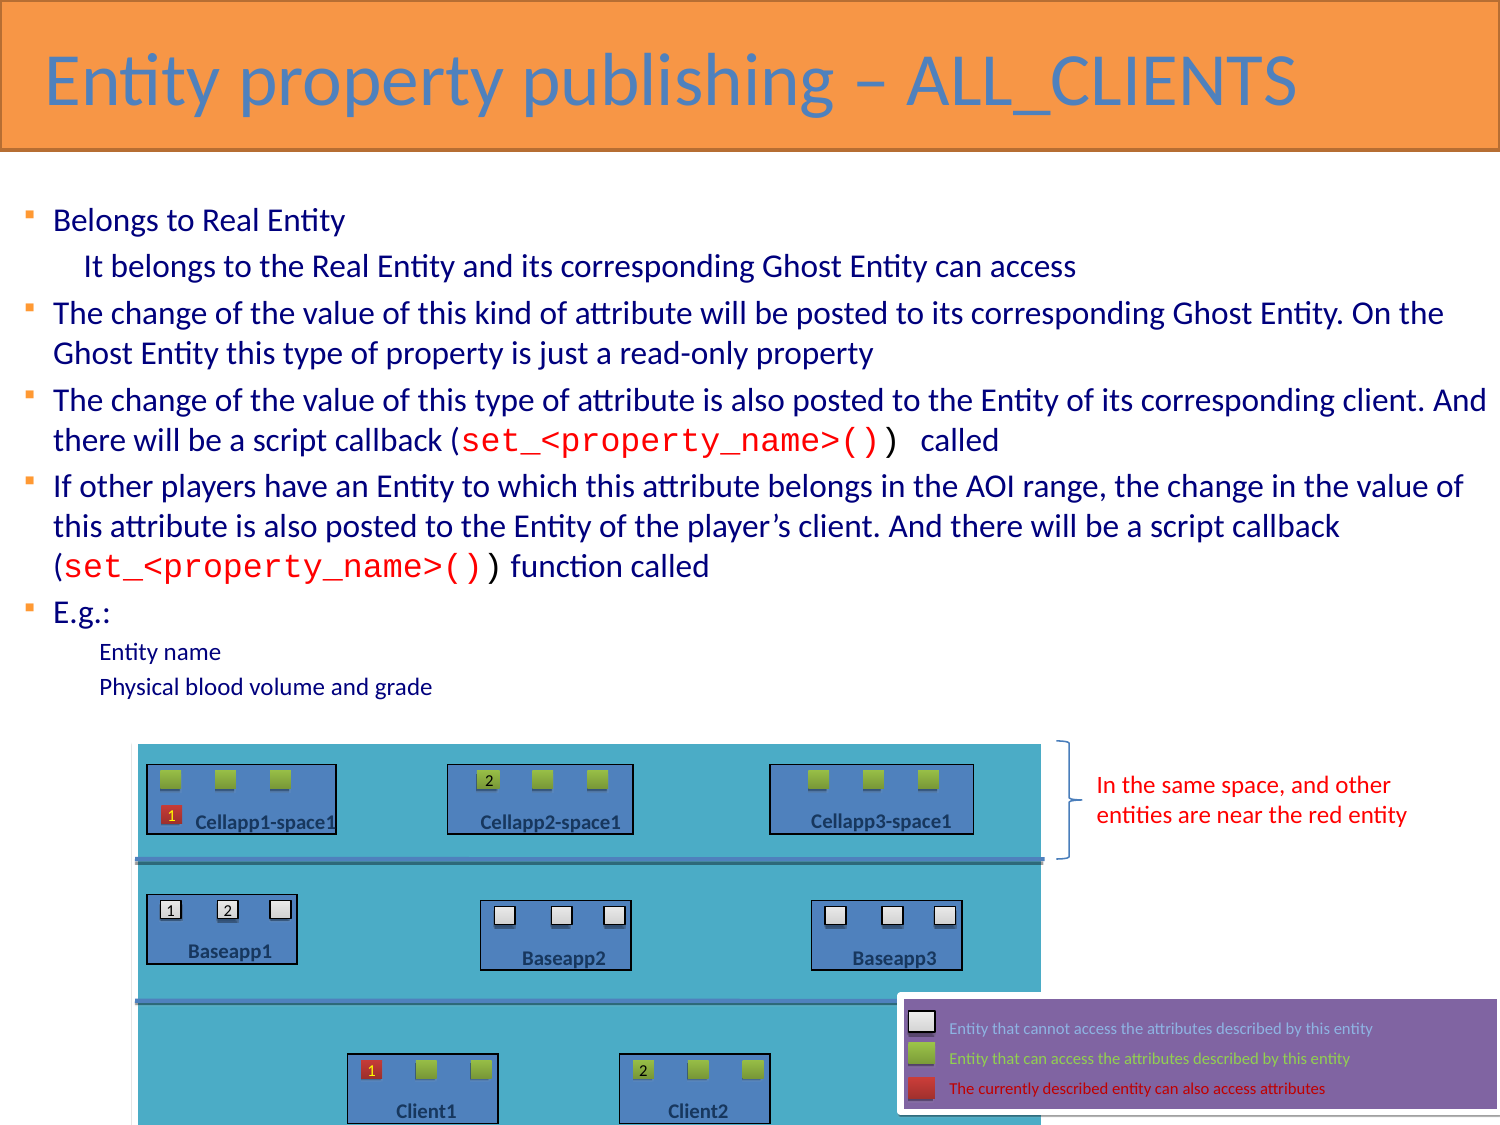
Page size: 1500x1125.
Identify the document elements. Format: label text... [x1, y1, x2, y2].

text_box 1 [160, 900, 182, 919]
title Entity property publishing – ALL_CLIENTS [29, 21, 1483, 129]
text_box Baseapp1 [173, 930, 291, 971]
text_box Client2 [653, 1090, 785, 1125]
text_box Baseapp3 [837, 936, 956, 977]
text_box Cellapp1-space1 [180, 800, 362, 841]
text_box 1 [361, 1060, 383, 1079]
text_box 2 [217, 900, 239, 919]
text_box 2 [633, 1060, 654, 1079]
text_box [0, 0, 1500, 150]
text_box Client1 [381, 1090, 513, 1125]
text_box 2 [476, 770, 500, 789]
text_box [135, 862, 1500, 1125]
text_box Entity that cannot access the attributes described by this entity Entity that can access the attributes described by this entity The currently described entity can also access attributes [934, 1000, 1500, 1125]
text_box In the same space, and other entities are near the red entity [1081, 761, 1484, 837]
text_box Belongs to Real Entity It belongs to the Real Entity and its corresponding Ghost Entity can access The change of the value of this kind of attribute will be posted to its corresponding Ghost Entity. On the Ghost Entity this type of property is just a read-only property The change of the value of this type of attribute is also posted to the Entity of its corresponding client. And there will be a script callback (set_<property_name>()) called If other players have an Entity to which this attribute belongs in the AOI range, the change in the value of this attribute is also posted to the Entity of the player’s client. And there will be a script callback (set_<property_name>()) function called E.g.: Entity name Physical blood volume and grade [14, 196, 1500, 681]
text_box [135, 740, 1045, 857]
text_box Baseapp2 [507, 936, 625, 977]
text_box Cellapp2-space1 [465, 800, 644, 841]
text_box Cellapp3-space1 [796, 800, 986, 840]
text_box 1 [161, 805, 183, 824]
